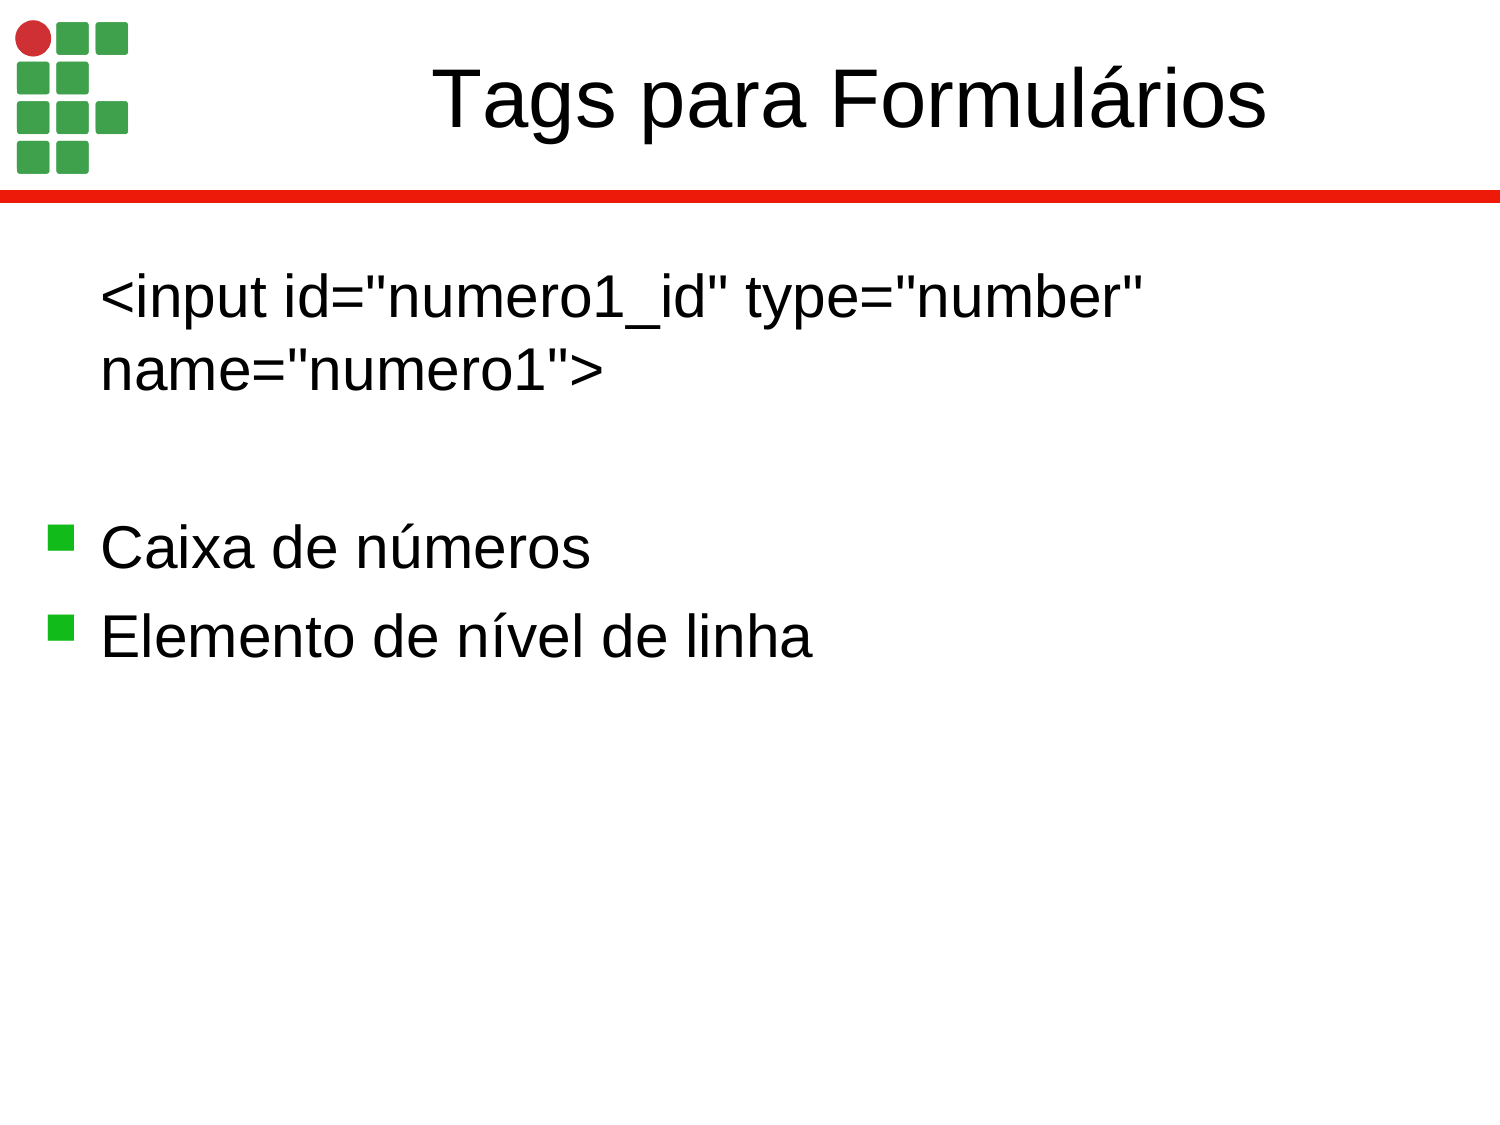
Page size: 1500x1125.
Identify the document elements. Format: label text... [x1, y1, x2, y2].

list <input id="numero1_id" type="number" name="numero1"> Caixa de números Elemento de nível de linha [29, 207, 1471, 1087]
picture [14, 16, 130, 178]
title Tags para Formulários [230, 0, 1471, 202]
